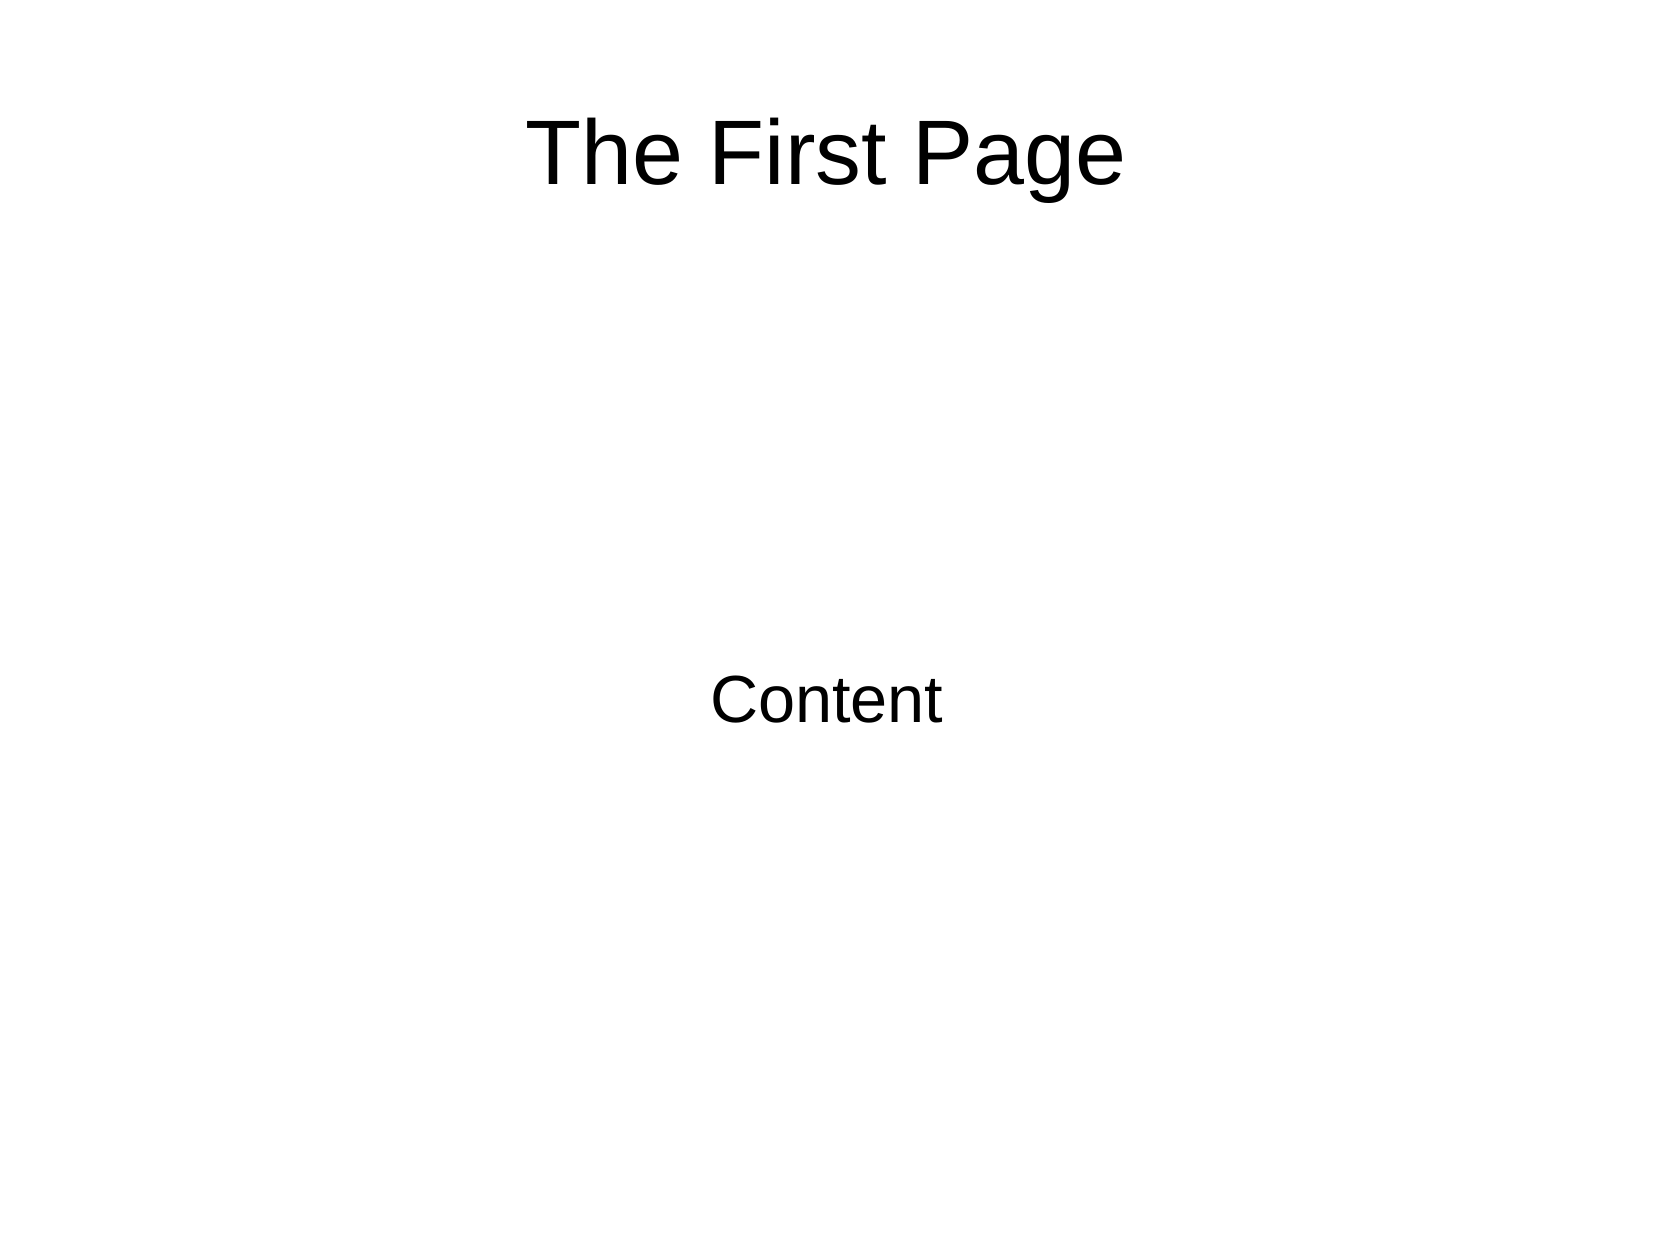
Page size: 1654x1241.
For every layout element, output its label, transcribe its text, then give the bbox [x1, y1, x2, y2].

title The First Page [82, 56, 1571, 250]
subtitle Content [82, 297, 1571, 1102]
